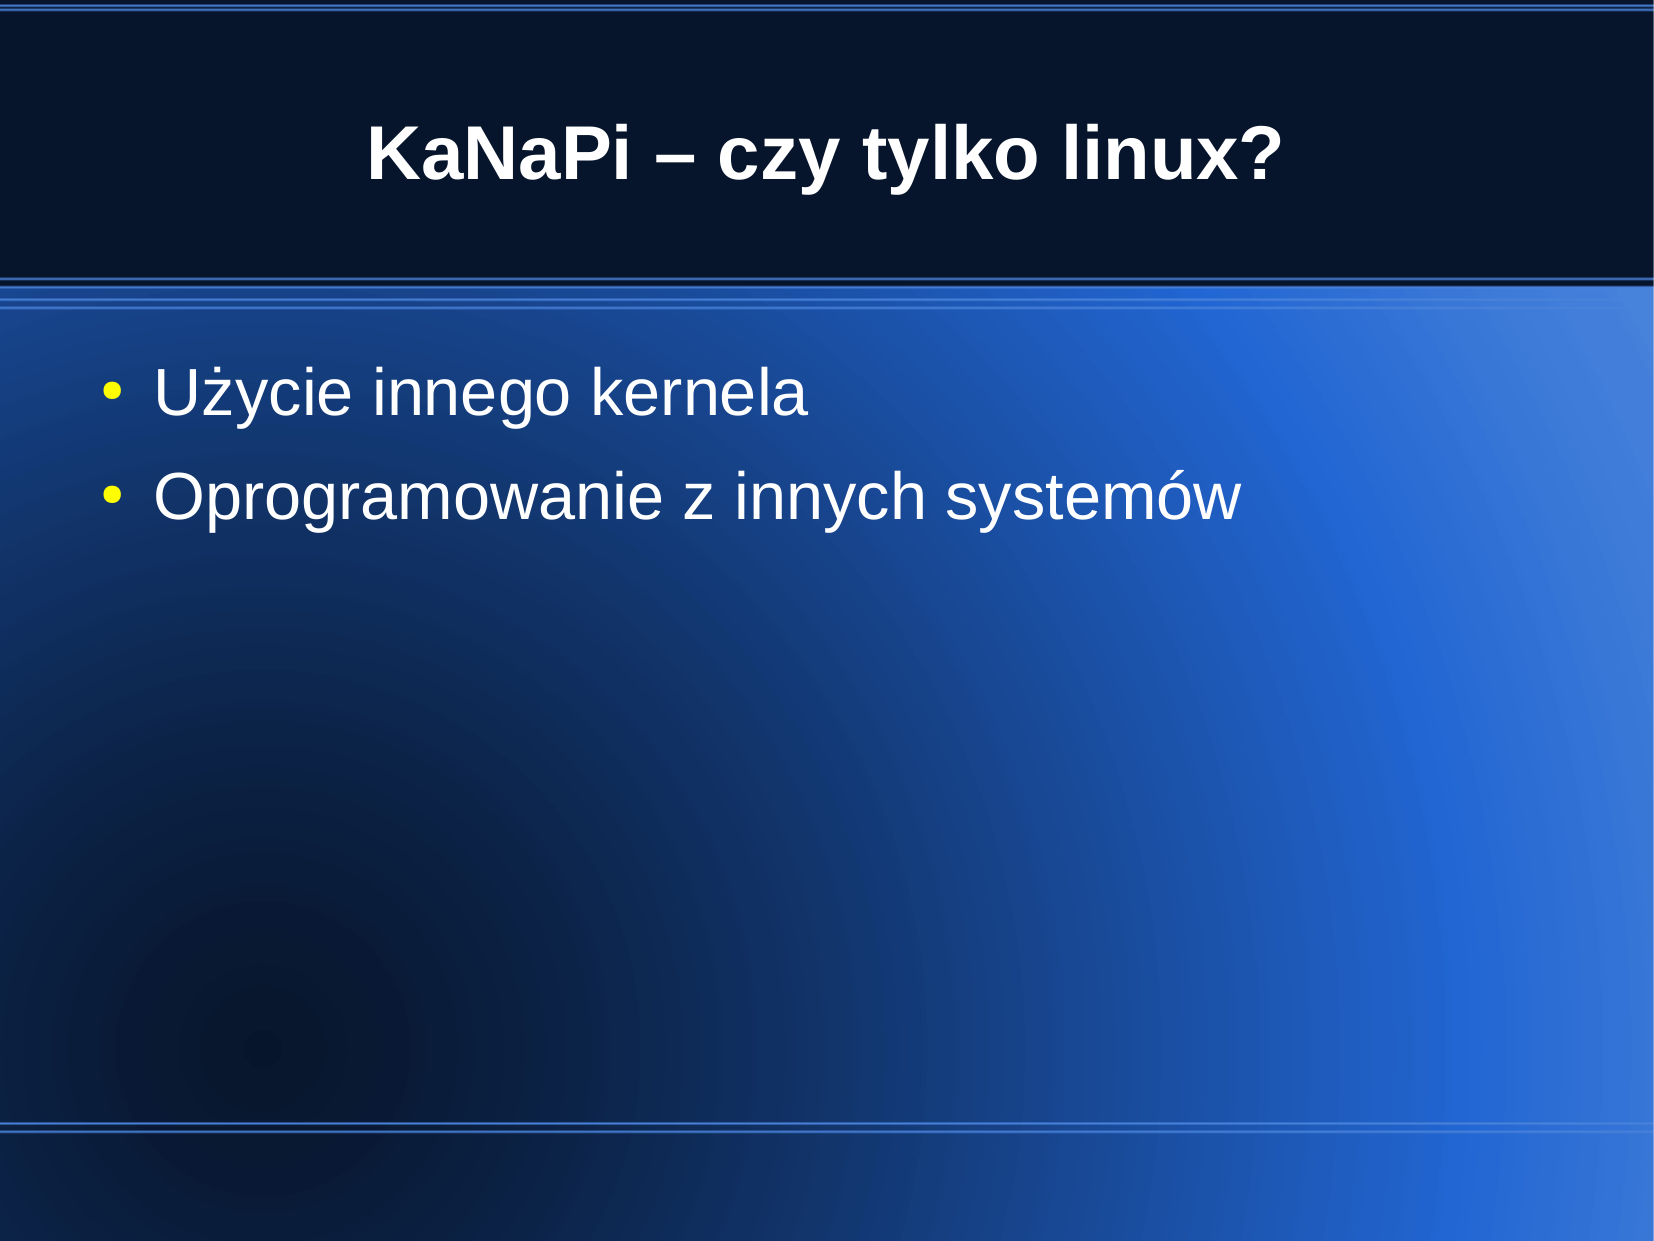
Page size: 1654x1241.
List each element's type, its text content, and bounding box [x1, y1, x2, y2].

picture [0, 0, 1654, 1241]
list Użycie innego kernela Oprogramowanie z innych systemów [82, 355, 1571, 1075]
title KaNaPi – czy tylko linux? [82, 49, 1571, 257]
